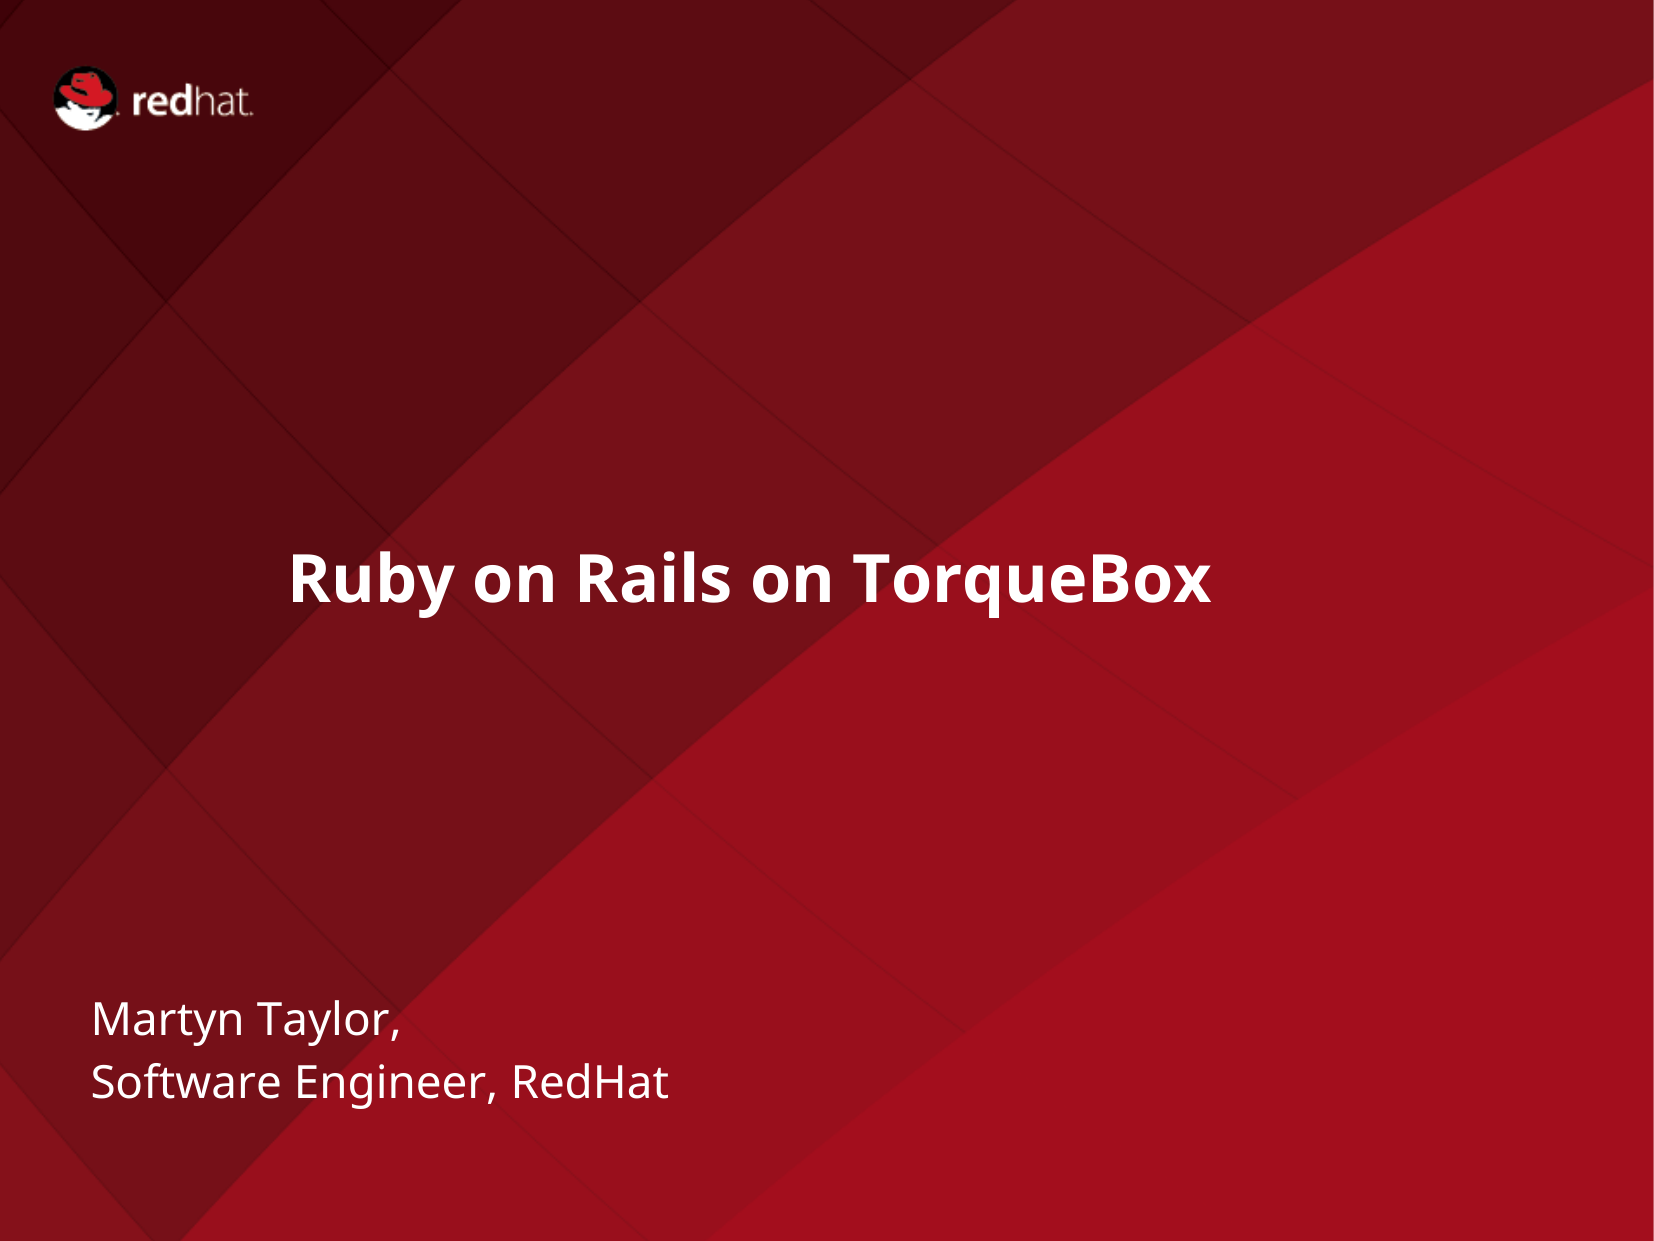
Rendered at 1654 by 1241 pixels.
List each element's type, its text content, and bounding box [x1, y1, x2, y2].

title Ruby on Rails on TorqueBox [287, 481, 1413, 672]
picture [0, 0, 1654, 1241]
list Martyn Taylor, Software Engineer, RedHat [90, 986, 913, 1154]
